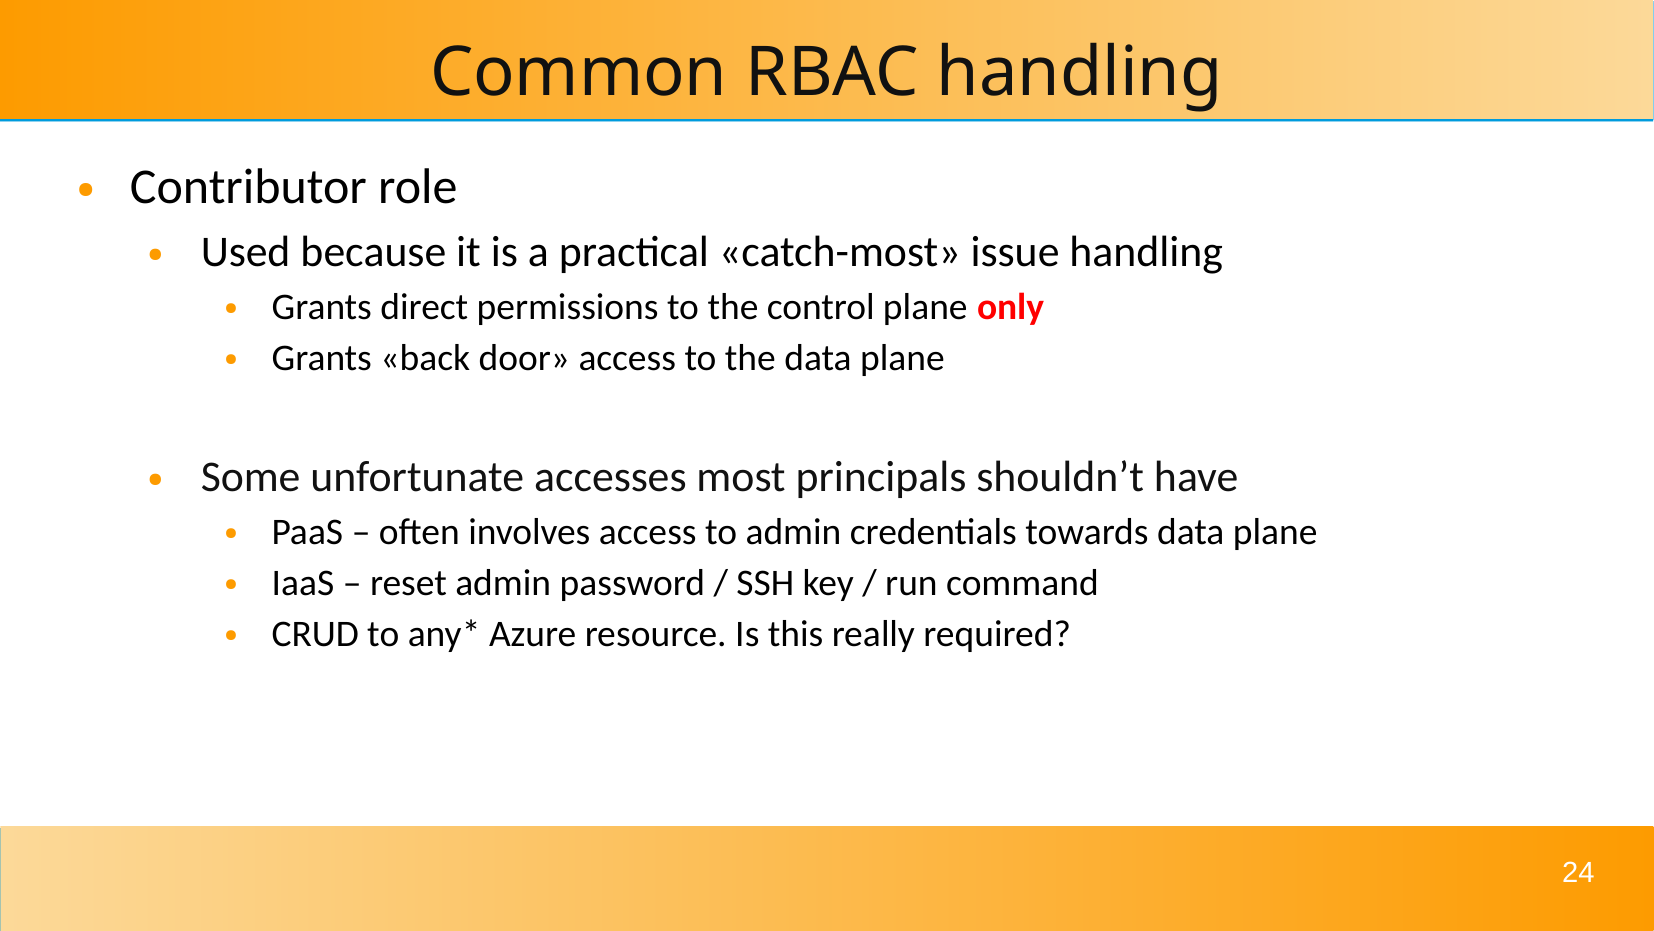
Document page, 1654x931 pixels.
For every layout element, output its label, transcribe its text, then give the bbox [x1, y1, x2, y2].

title Common RBAC handling [59, 26, 1595, 111]
list Contributor role Used because it is a practical «catch-most» issue handling Grants direct permissions to the control plane only Grants «back door» access to the data plane Some unfortunate accesses most principals shouldn’t have PaaS – often involves access to admin credentials towards data plane IaaS – reset admin password / SSH key / run command CRUD to any* Azure resource. Is this really required? [59, 166, 1595, 757]
title Networking [1101, 827, 1105, 930]
